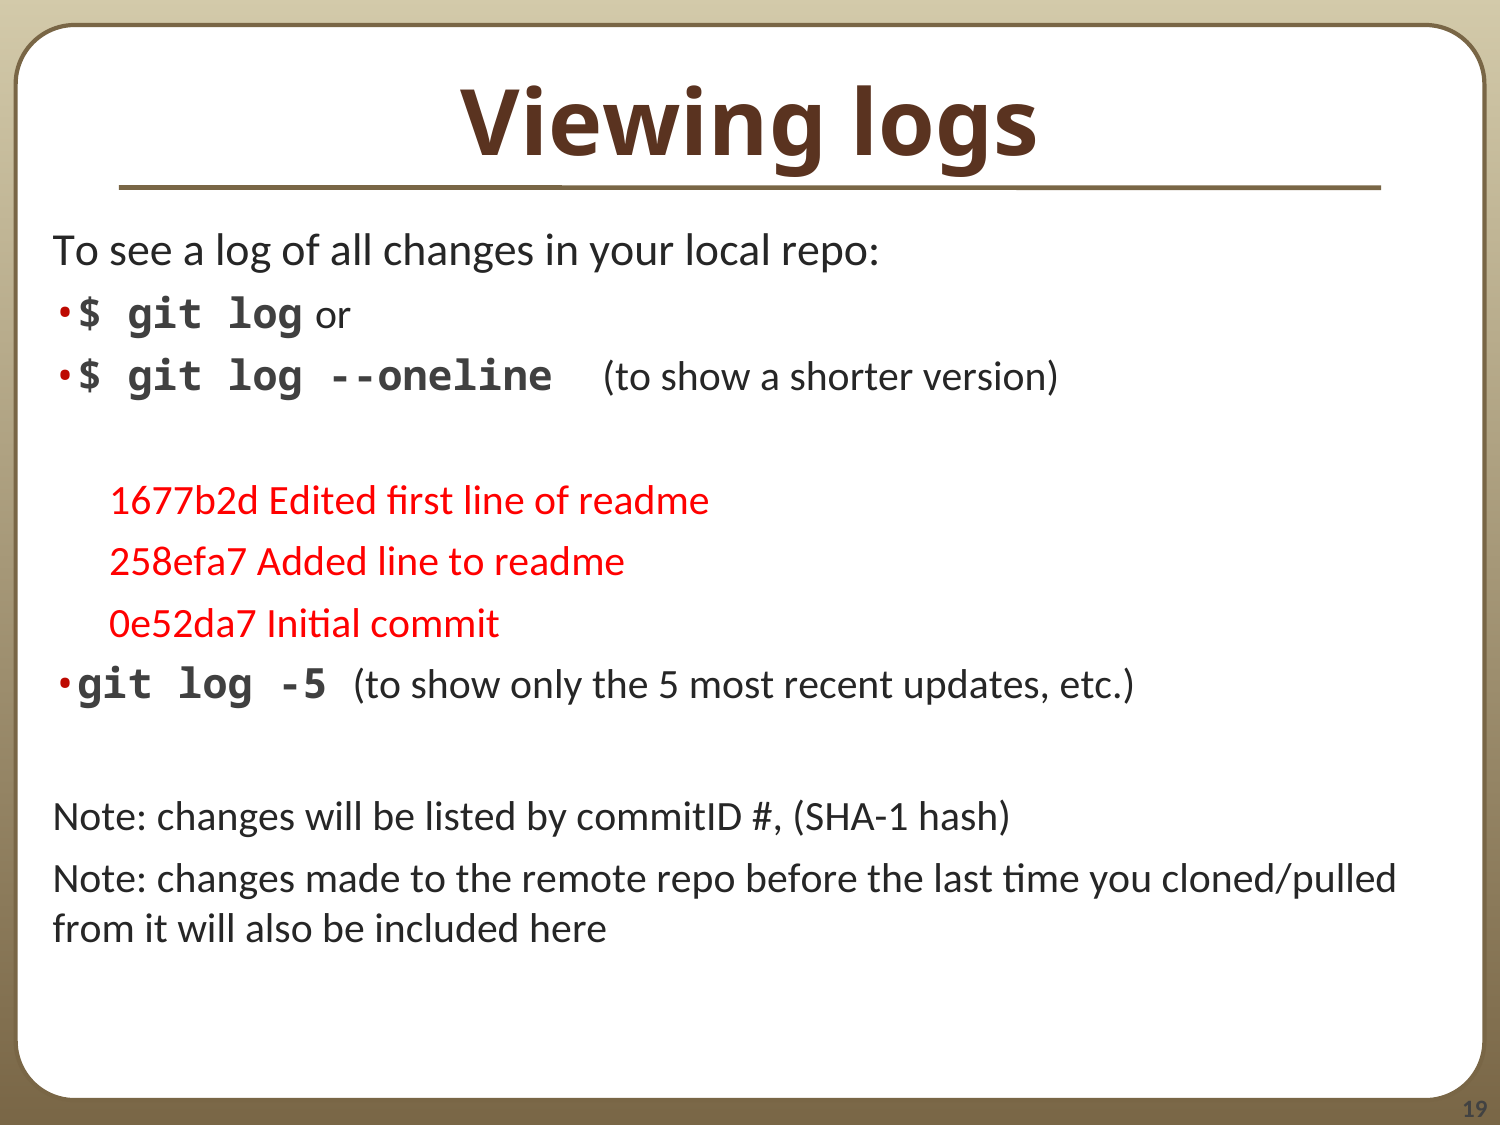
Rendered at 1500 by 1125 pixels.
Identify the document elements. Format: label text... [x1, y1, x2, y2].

list To see a log of all changes in your local repo: $ git log or $ git log --oneline (to show a shorter version) 1677b2d Edited first line of readme 258efa7 Added line to readme 0e52da7 Initial commit git log -5 (to show only the 5 most recent updates, etc.) Note: changes will be listed by commitID #, (SHA-1 hash) Note: changes made to the remote repo before the last time you cloned/pulled from it will also be included here [0, 212, 1500, 995]
title Viewing logs [0, 24, 1500, 212]
